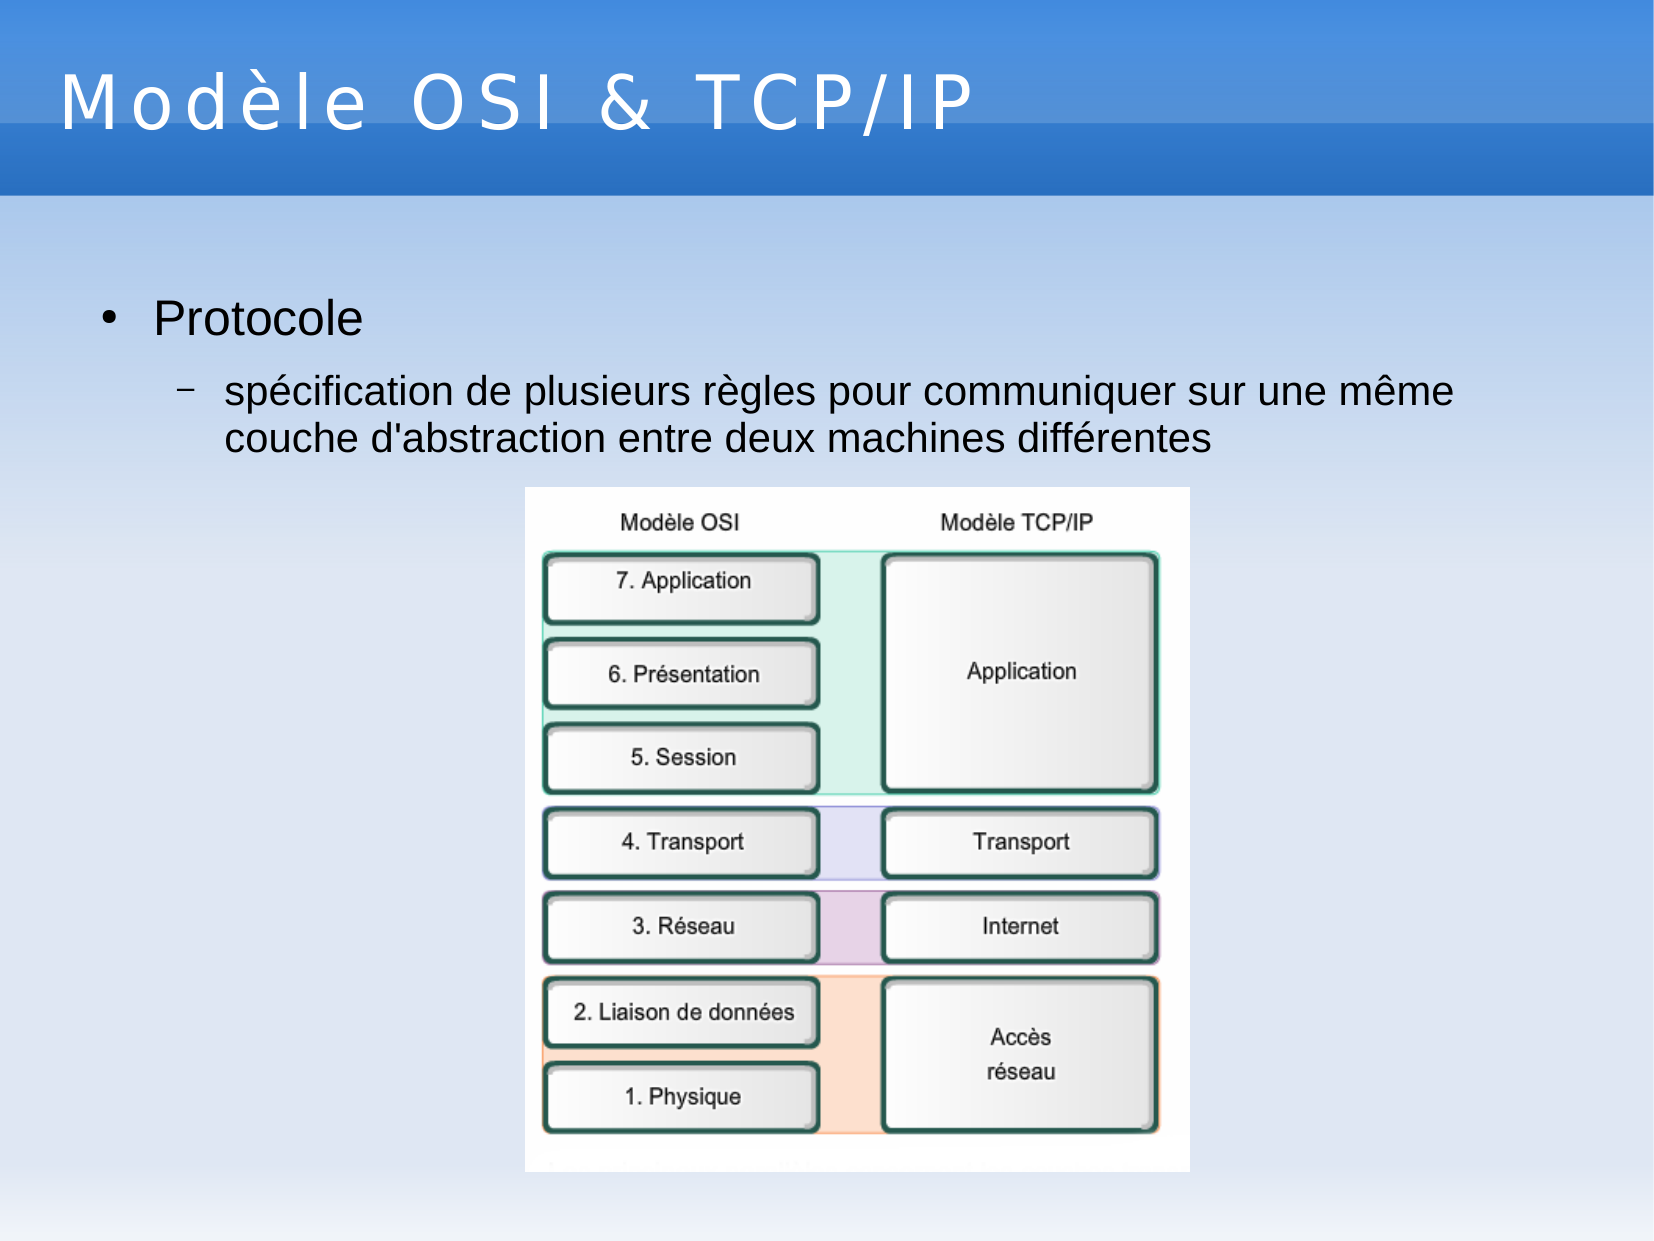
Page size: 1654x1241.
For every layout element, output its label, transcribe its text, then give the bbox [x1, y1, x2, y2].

picture [0, 0, 1654, 1241]
title Modèle OSI & TCP/IP [59, 29, 1270, 178]
list Protocole spécification de plusieurs règles pour communiquer sur une même couche d'abstraction entre deux machines différentes [82, 290, 1571, 1109]
